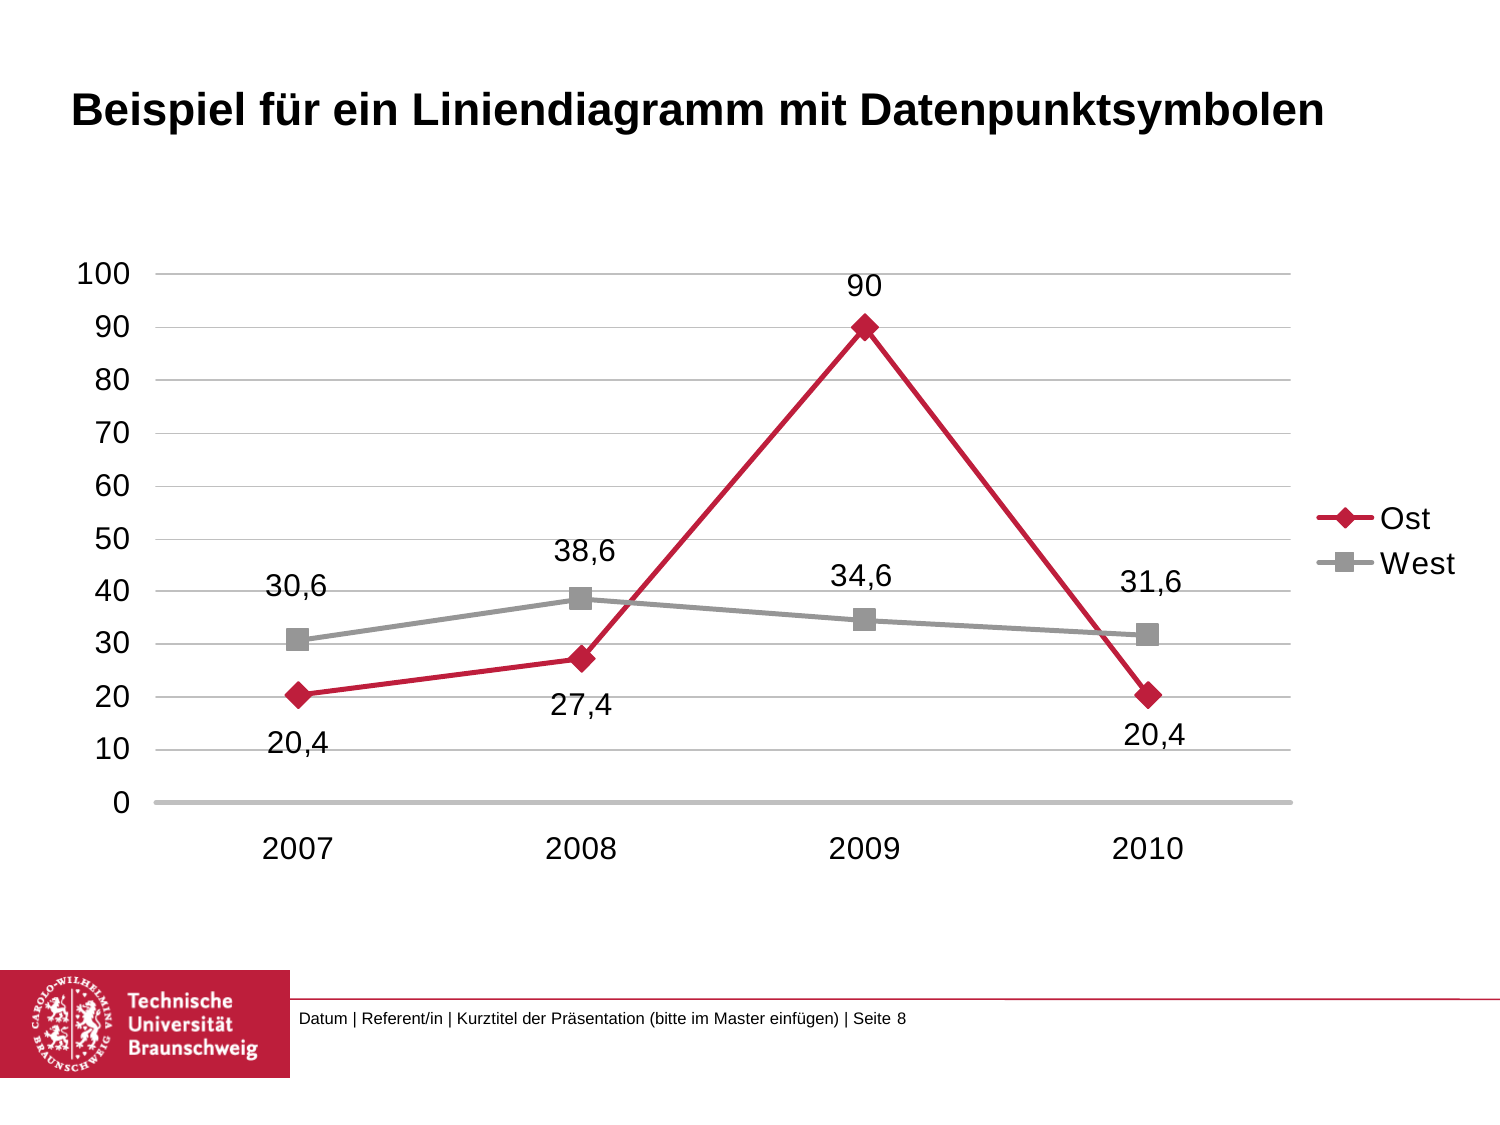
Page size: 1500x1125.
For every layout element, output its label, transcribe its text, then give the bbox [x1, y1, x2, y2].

chart [46, 222, 1478, 901]
title Beispiel für ein Liniendiagramm mit Datenpunktsymbolen [70, 18, 1445, 135]
